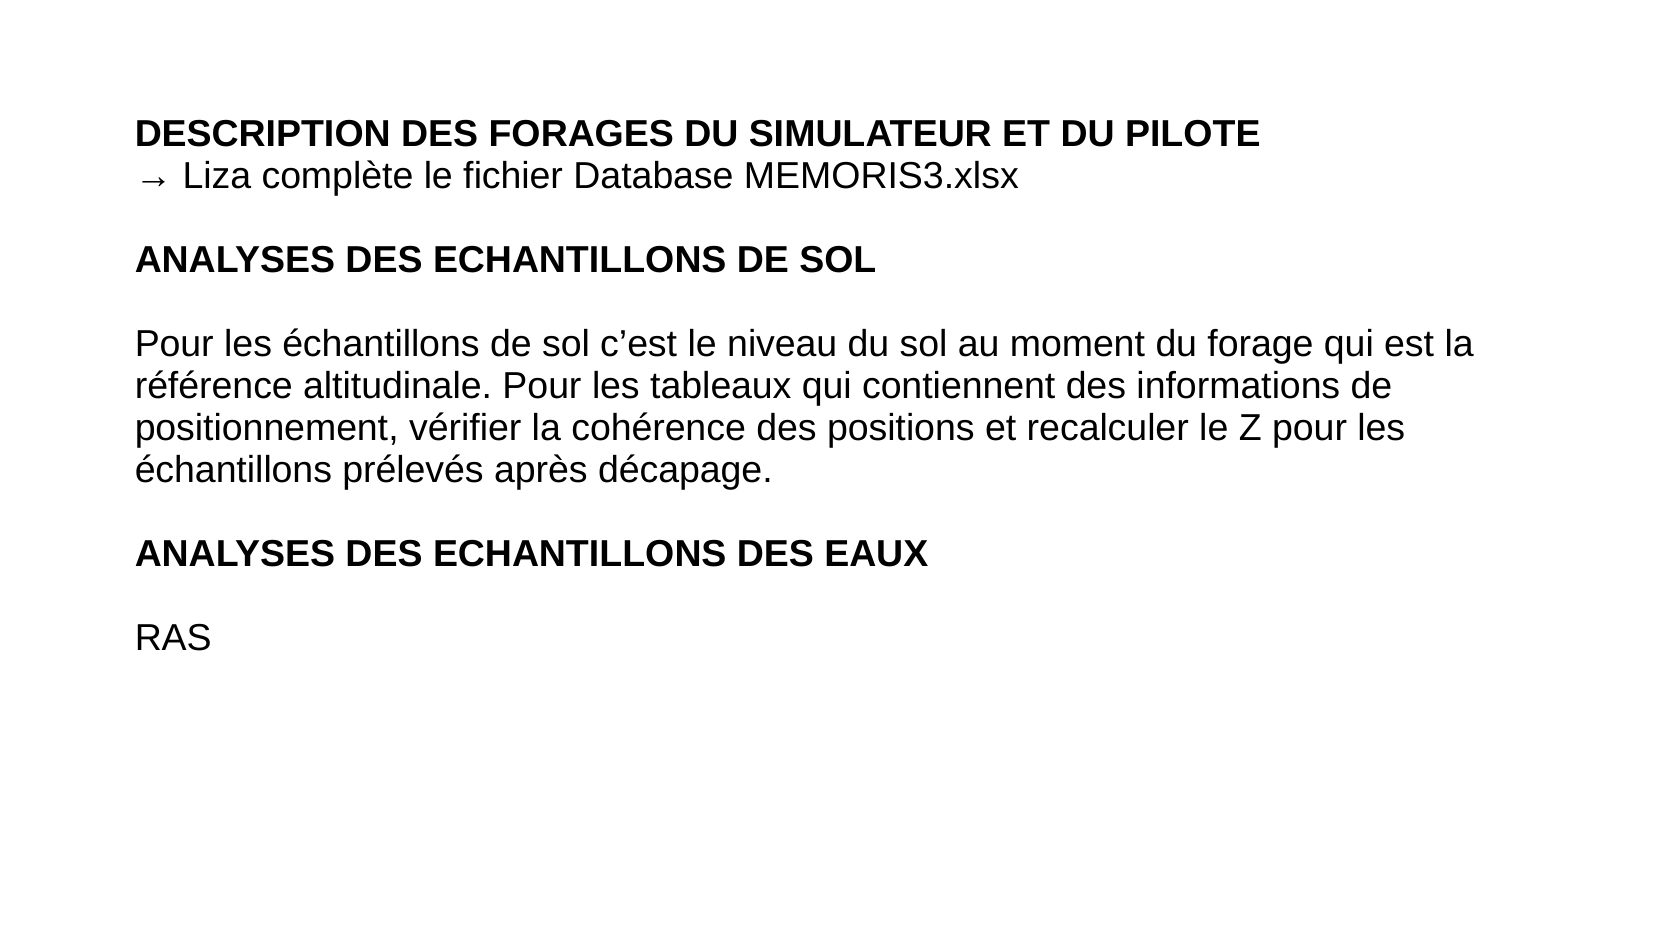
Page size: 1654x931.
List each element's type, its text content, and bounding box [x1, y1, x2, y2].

text_box DESCRIPTION DES FORAGES DU SIMULATEUR ET DU PILOTE → Liza complète le fichier Database MEMORIS3.xlsx ANALYSES DES ECHANTILLONS DE SOL Pour les échantillons de sol c’est le niveau du sol au moment du forage qui est la référence altitudinale. Pour les tableaux qui contiennent des informations de positionnement, vérifier la cohérence des positions et recalculer le Z pour les échantillons prélevés après décapage. ANALYSES DES ECHANTILLONS DES EAUX RAS [120, 105, 1576, 708]
